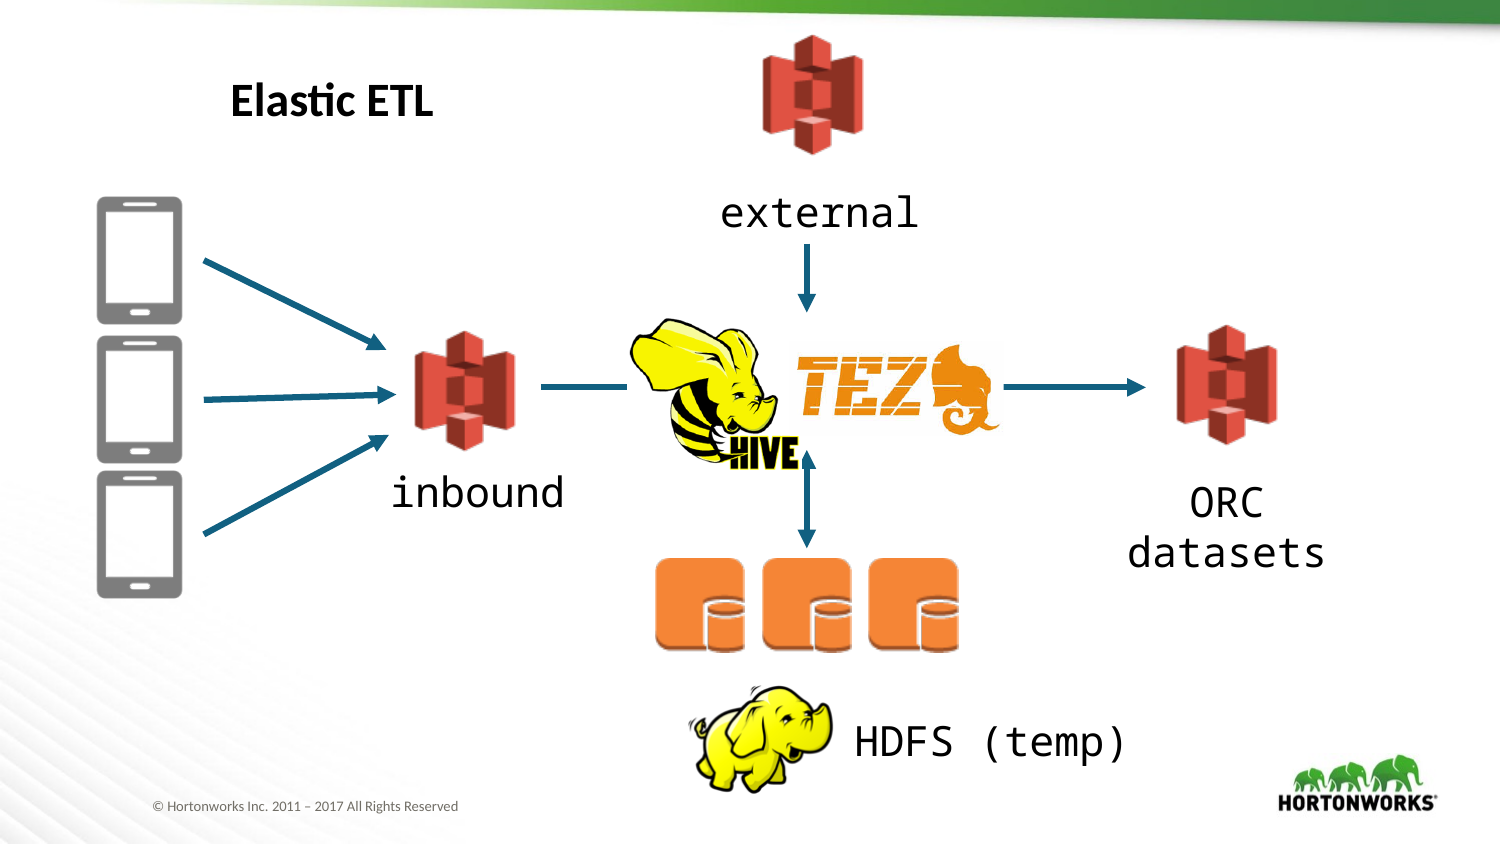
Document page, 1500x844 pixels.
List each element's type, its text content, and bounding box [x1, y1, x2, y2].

text_box ORC datasets [1112, 468, 1342, 584]
text_box external [705, 177, 935, 243]
title Elastic ETL [68, 77, 596, 126]
text_box HDFS (temp) [839, 707, 1145, 773]
text_box inbound [375, 457, 580, 523]
picture [0, 0, 1500, 844]
